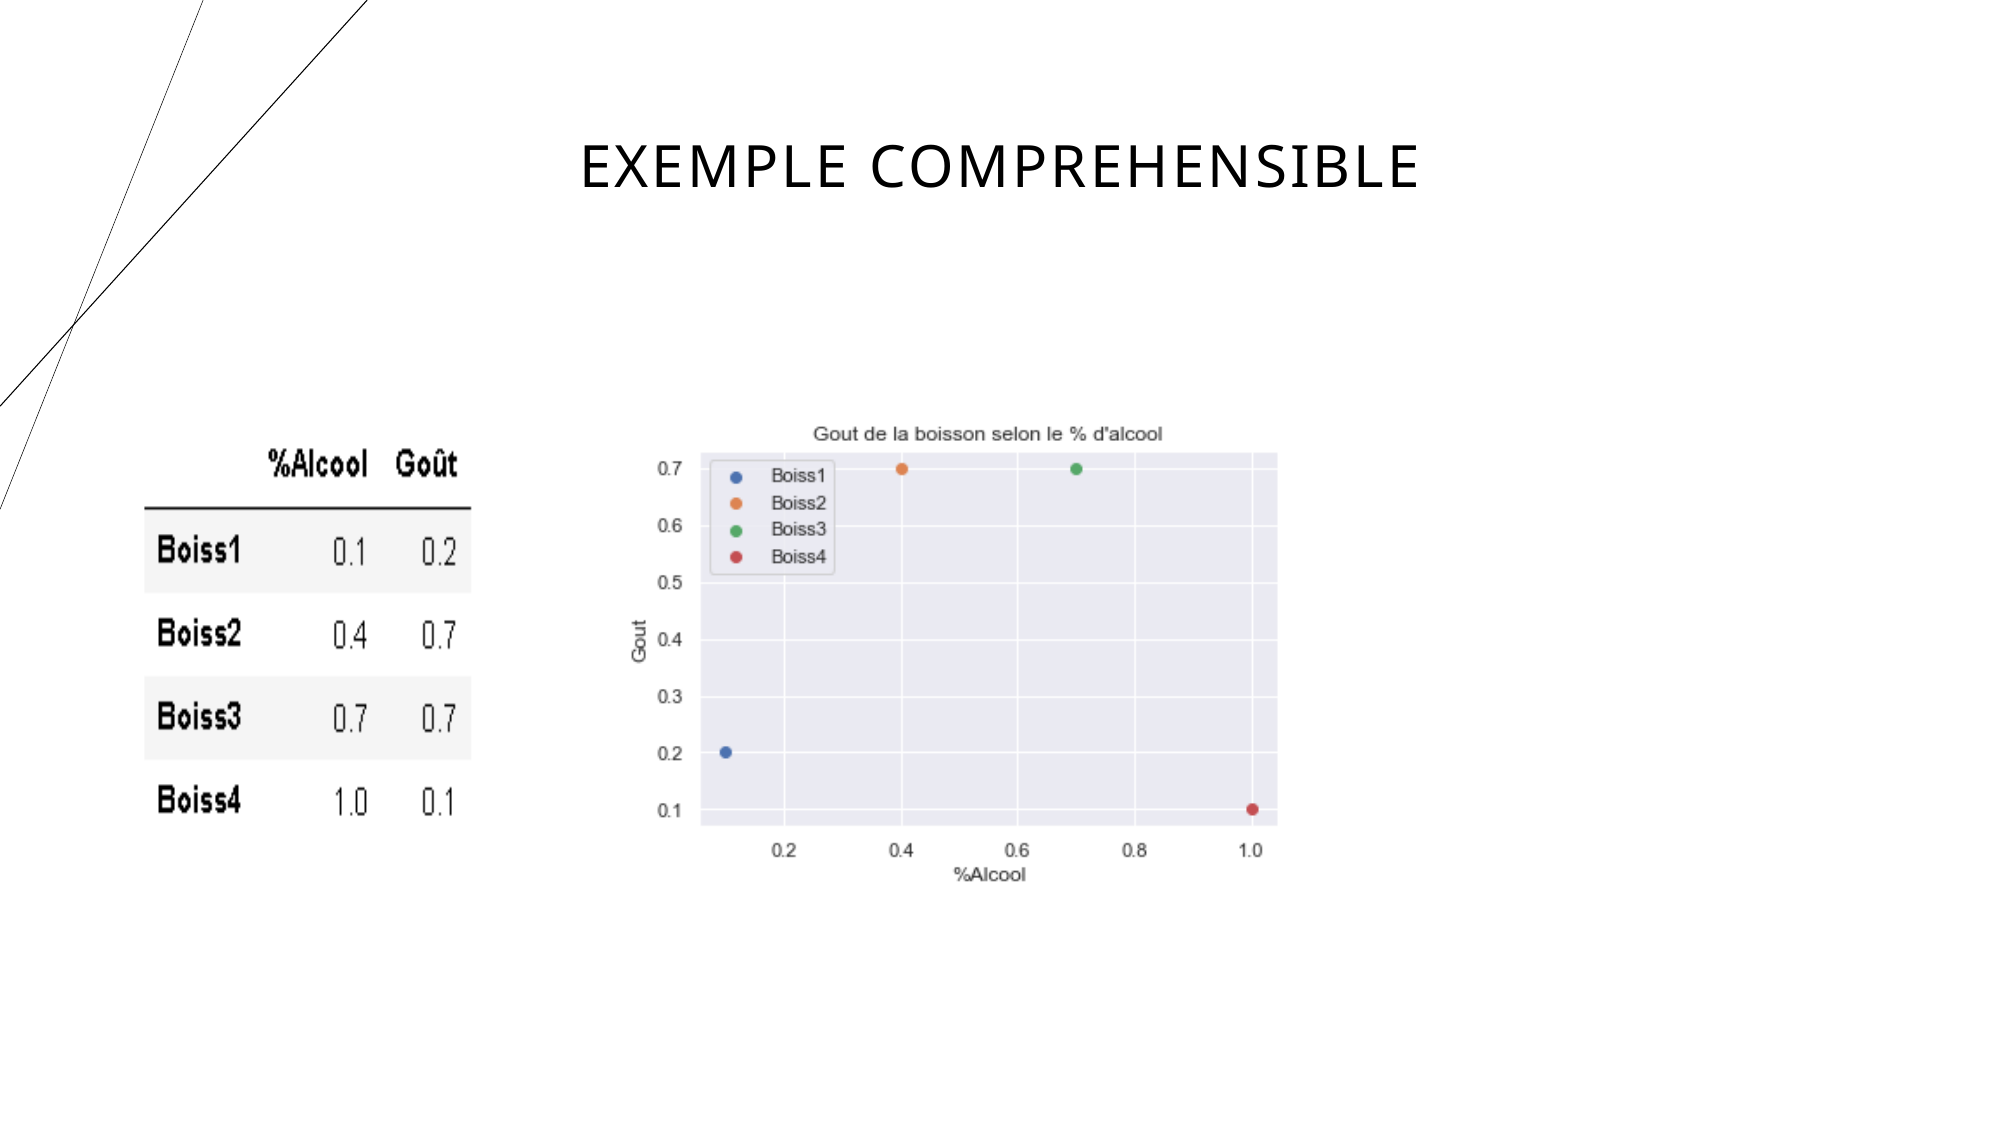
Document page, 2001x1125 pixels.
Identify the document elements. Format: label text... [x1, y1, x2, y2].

picture [620, 415, 1290, 897]
picture [143, 437, 475, 860]
title Exemple comprehensible [309, 59, 1691, 277]
